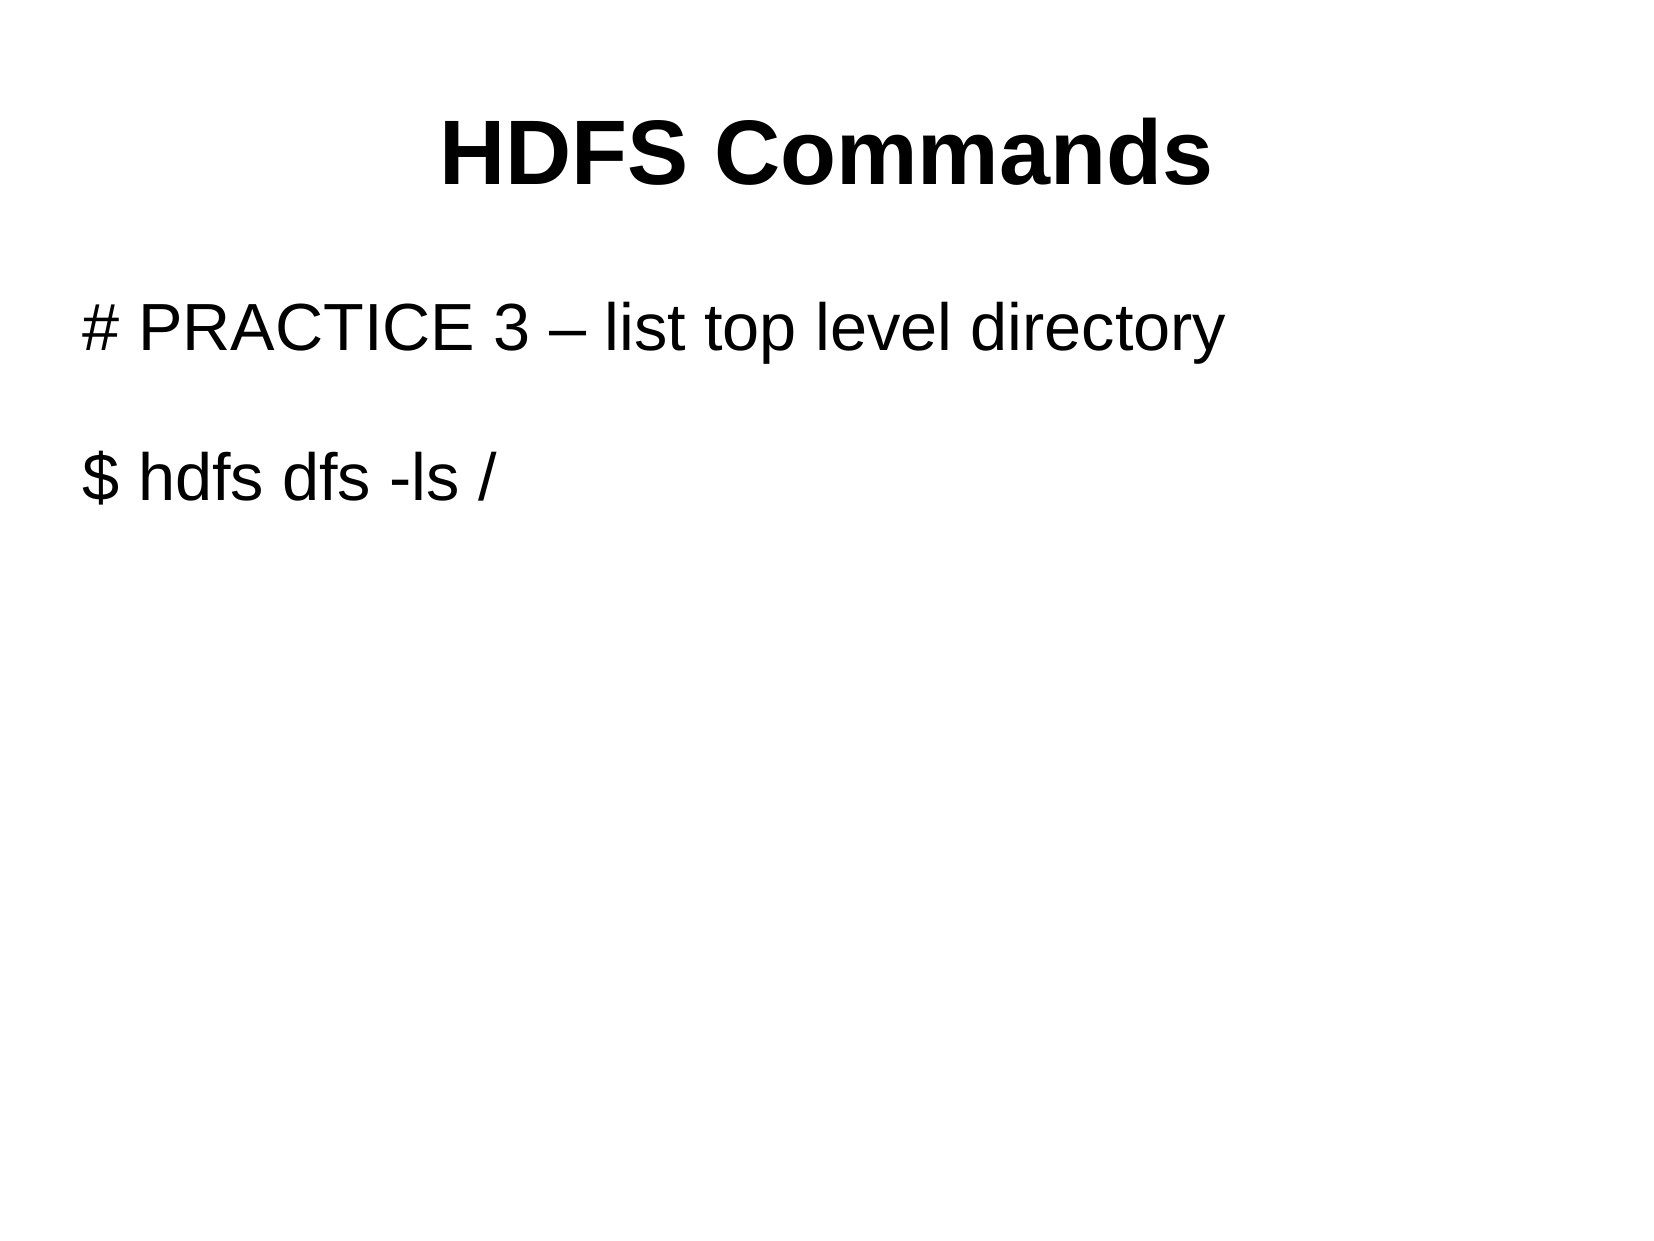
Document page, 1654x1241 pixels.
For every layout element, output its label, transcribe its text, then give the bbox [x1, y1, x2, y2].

subtitle # PRACTICE 3 – list top level directory $ hdfs dfs -ls / [82, 290, 1571, 1010]
title HDFS Commands [82, 49, 1571, 257]
